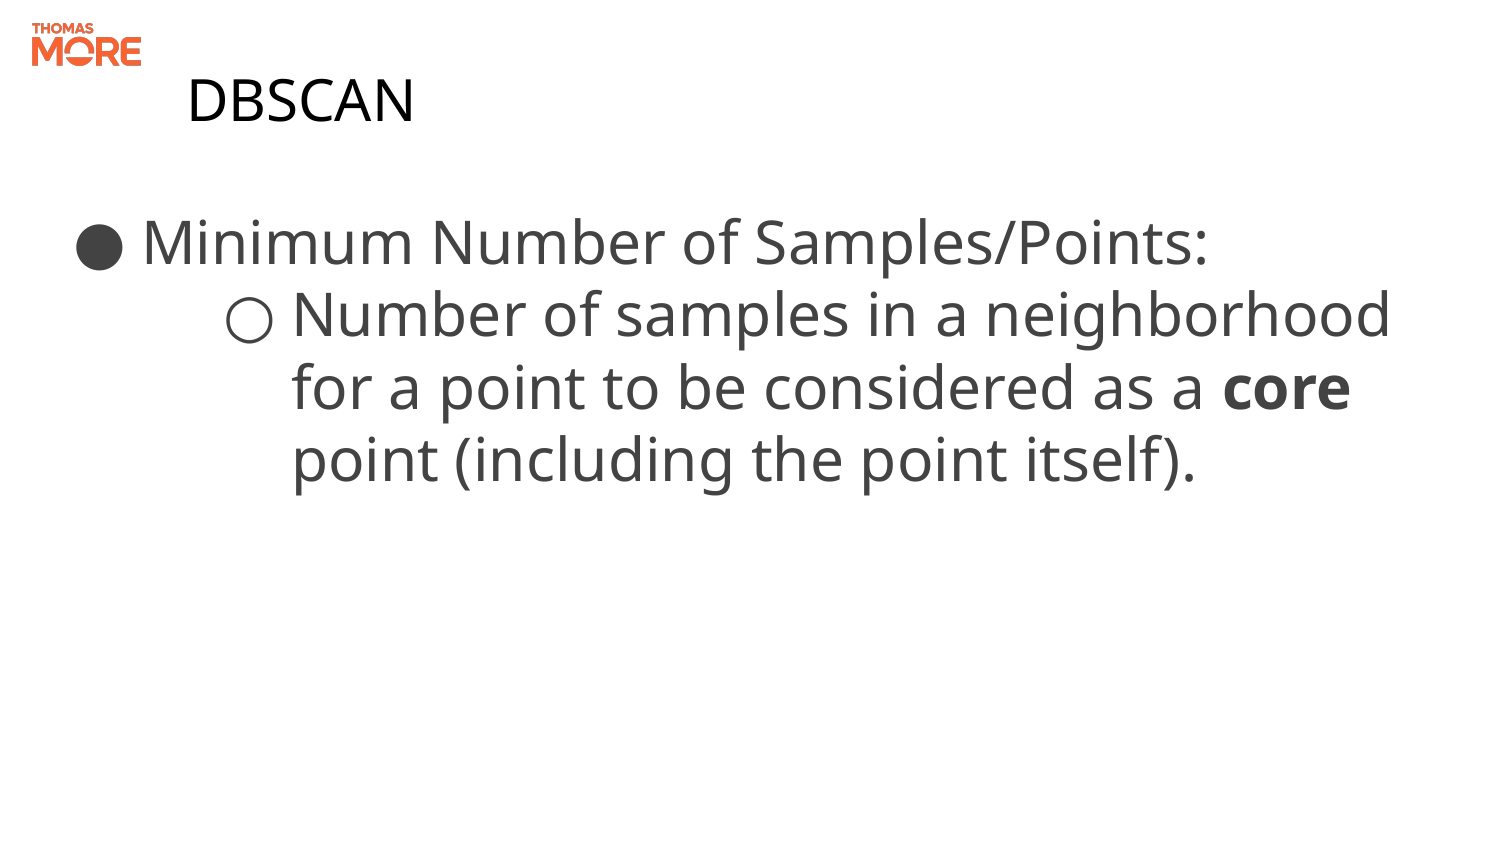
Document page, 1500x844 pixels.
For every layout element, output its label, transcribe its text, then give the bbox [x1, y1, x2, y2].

list Minimum Number of Samples/Points: Number of samples in a neighborhood for a point to be considered as a core point (including the point itself). [51, 189, 1476, 750]
picture [22, 13, 151, 76]
title DBSCAN [171, 48, 1449, 143]
